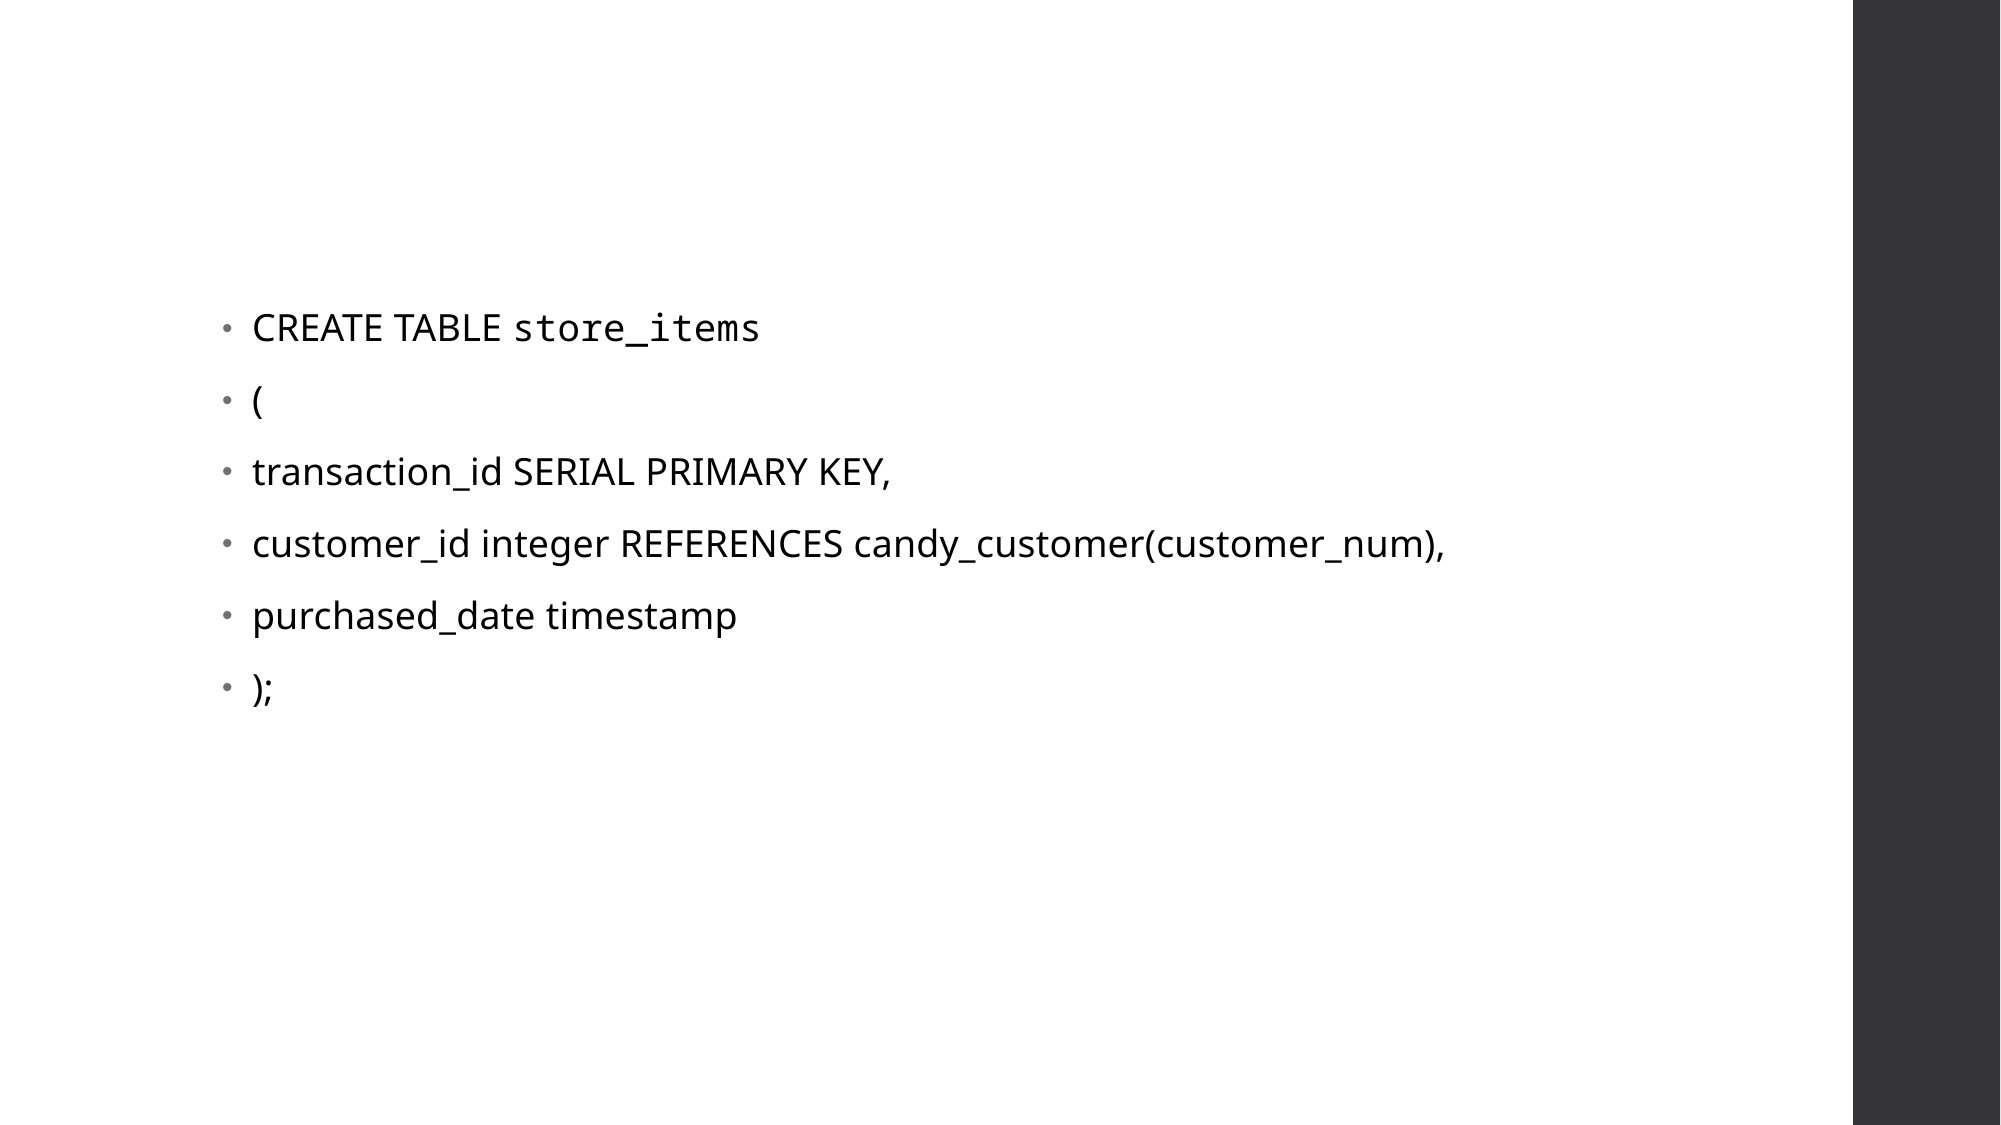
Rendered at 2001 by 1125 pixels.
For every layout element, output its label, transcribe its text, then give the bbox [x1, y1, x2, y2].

list CREATE TABLE store_items ( transaction_id SERIAL PRIMARY KEY, customer_id integer REFERENCES candy_customer(customer_num), purchased_date timestamp ); [206, 299, 1617, 1014]
